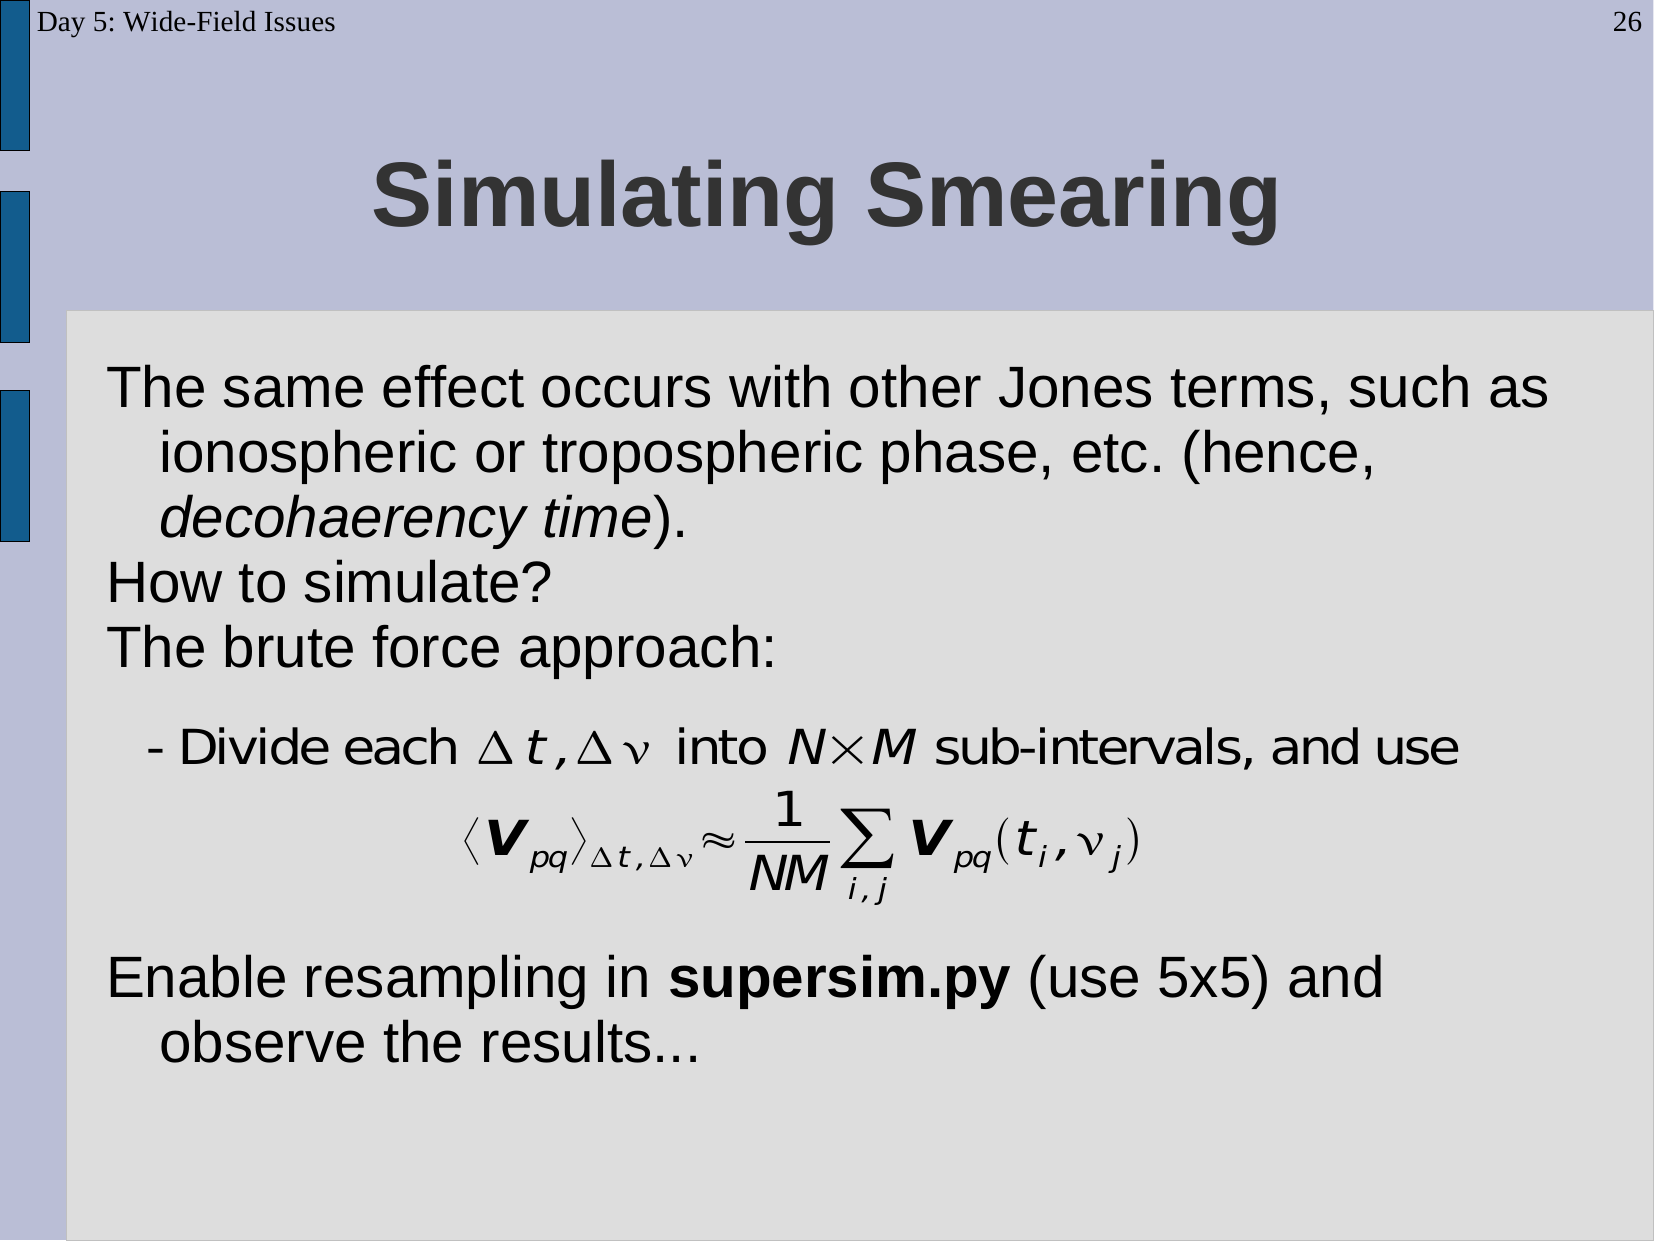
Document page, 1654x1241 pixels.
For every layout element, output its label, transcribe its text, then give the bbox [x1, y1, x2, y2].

chart [139, 708, 1464, 907]
list Enable resampling in supersim.py (use 5x5) and observe the results... [88, 944, 1595, 1211]
list The same effect occurs with other Jones terms, such as ionospheric or tropospheric phase, etc. (hence, decohaerency time). How to simulate? The brute force approach: [88, 354, 1595, 694]
title Simulating Smearing [121, 91, 1534, 299]
